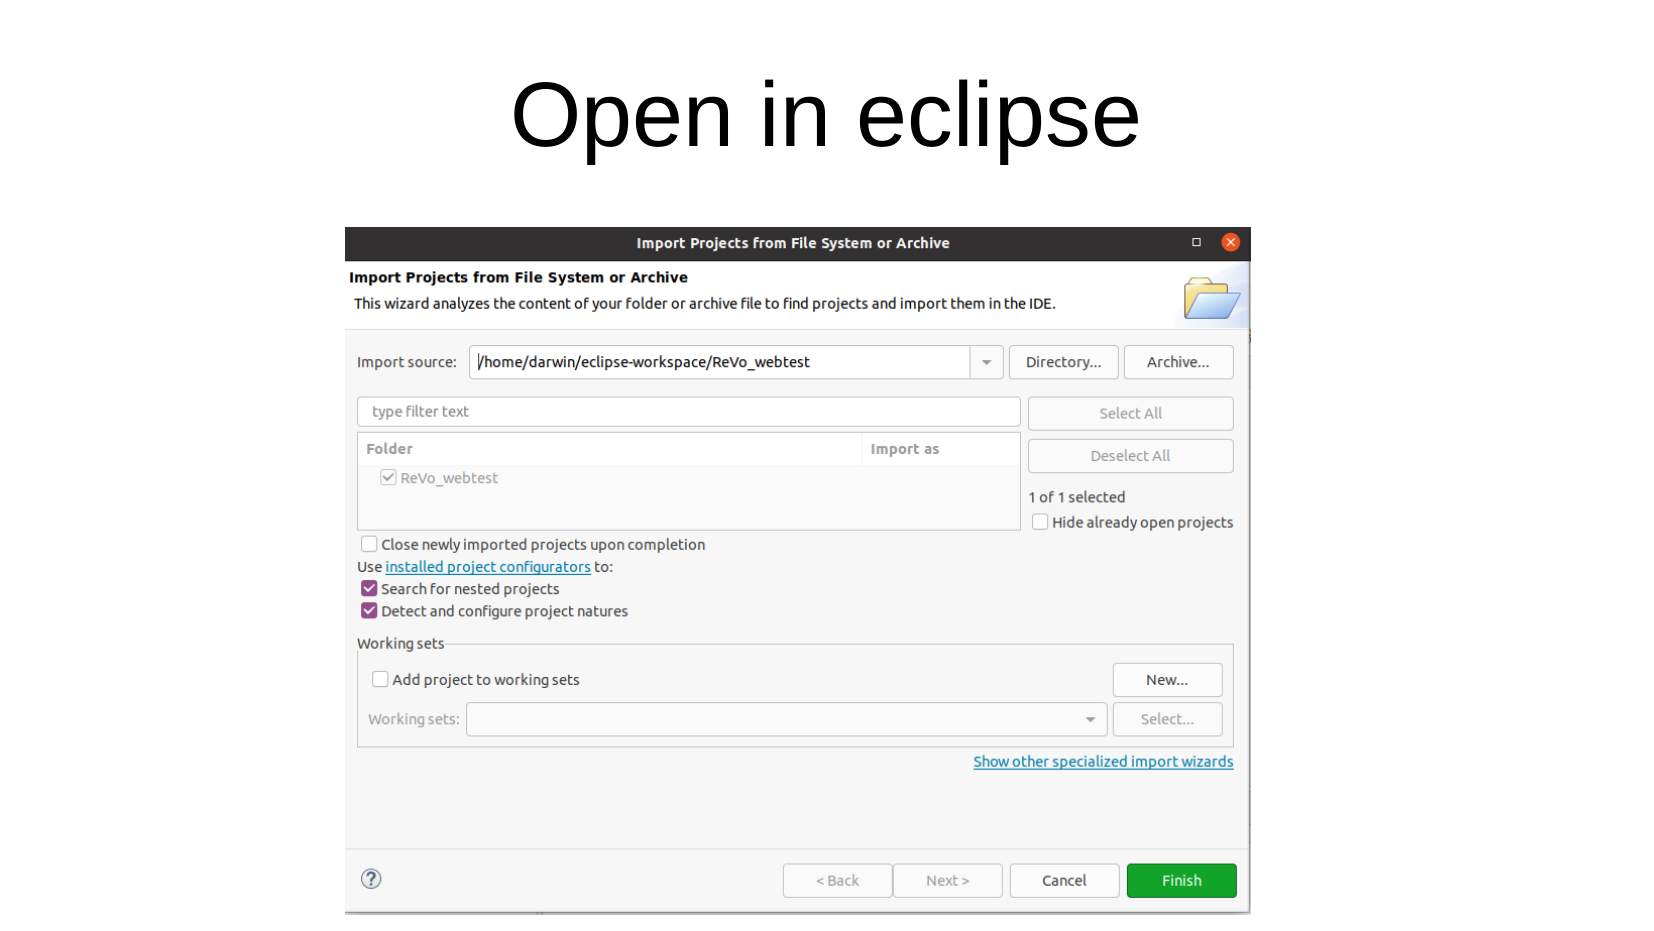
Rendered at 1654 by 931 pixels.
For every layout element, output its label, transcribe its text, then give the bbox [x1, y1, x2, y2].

picture [345, 227, 1251, 916]
title Open in eclipse [82, 37, 1571, 193]
